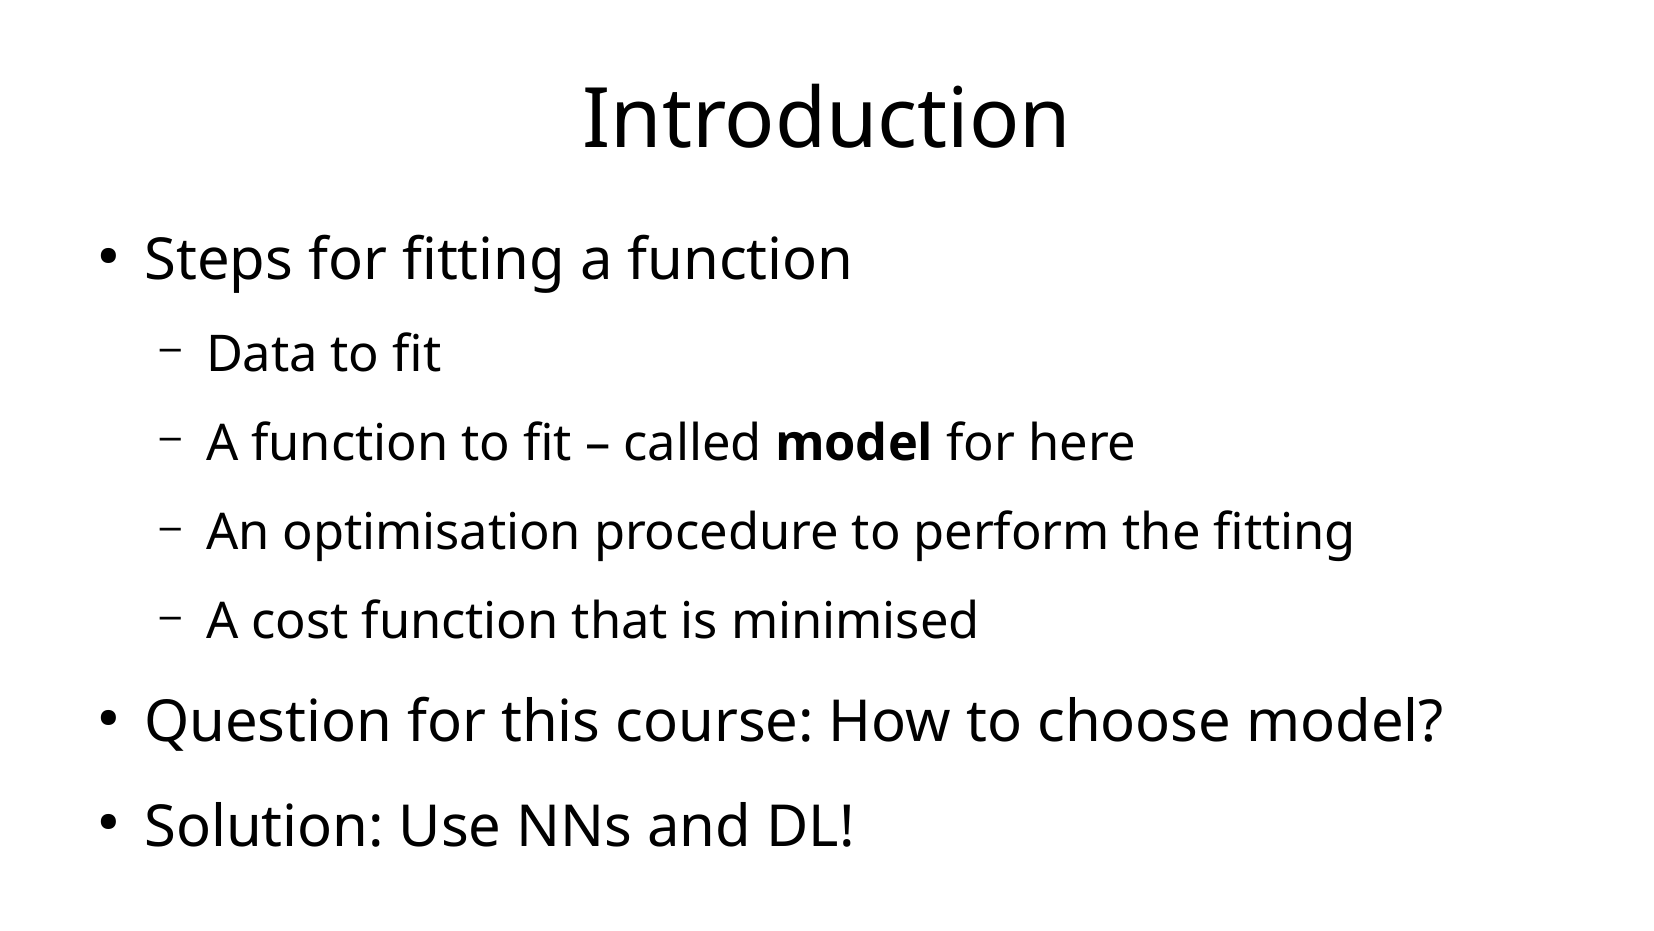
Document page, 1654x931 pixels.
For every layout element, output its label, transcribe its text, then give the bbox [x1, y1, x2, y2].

list Steps for fitting a function Data to fit A function to fit – called model for here An optimisation procedure to perform the fitting A cost function that is minimised Question for this course: How to choose model? Solution: Use NNs and DL! [82, 217, 1571, 871]
title Introduction [82, 37, 1571, 193]
